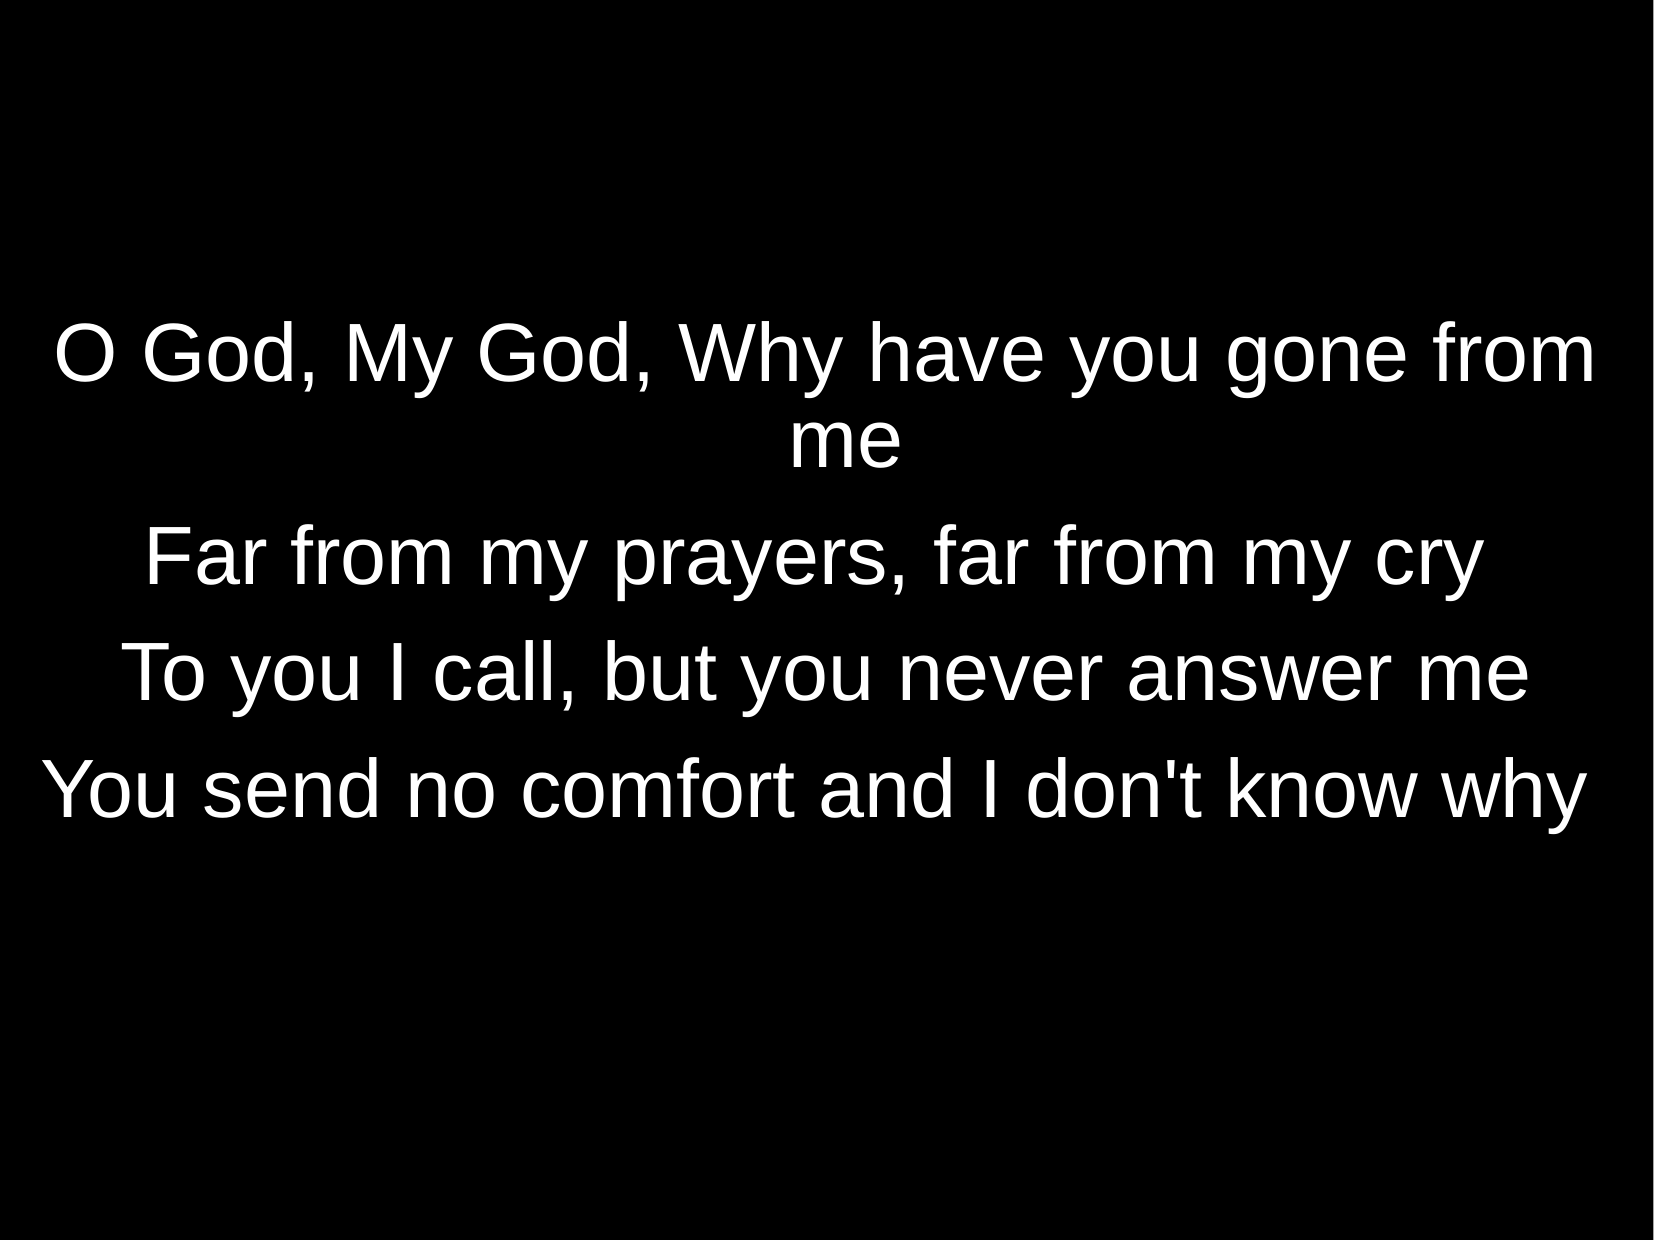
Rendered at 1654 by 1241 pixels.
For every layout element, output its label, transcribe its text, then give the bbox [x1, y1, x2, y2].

list O God, My God, Why have you gone from me Far from my prayers, far from my cry To you I call, but you never answer me You send no comfort and I don't know why [0, 307, 1653, 1026]
